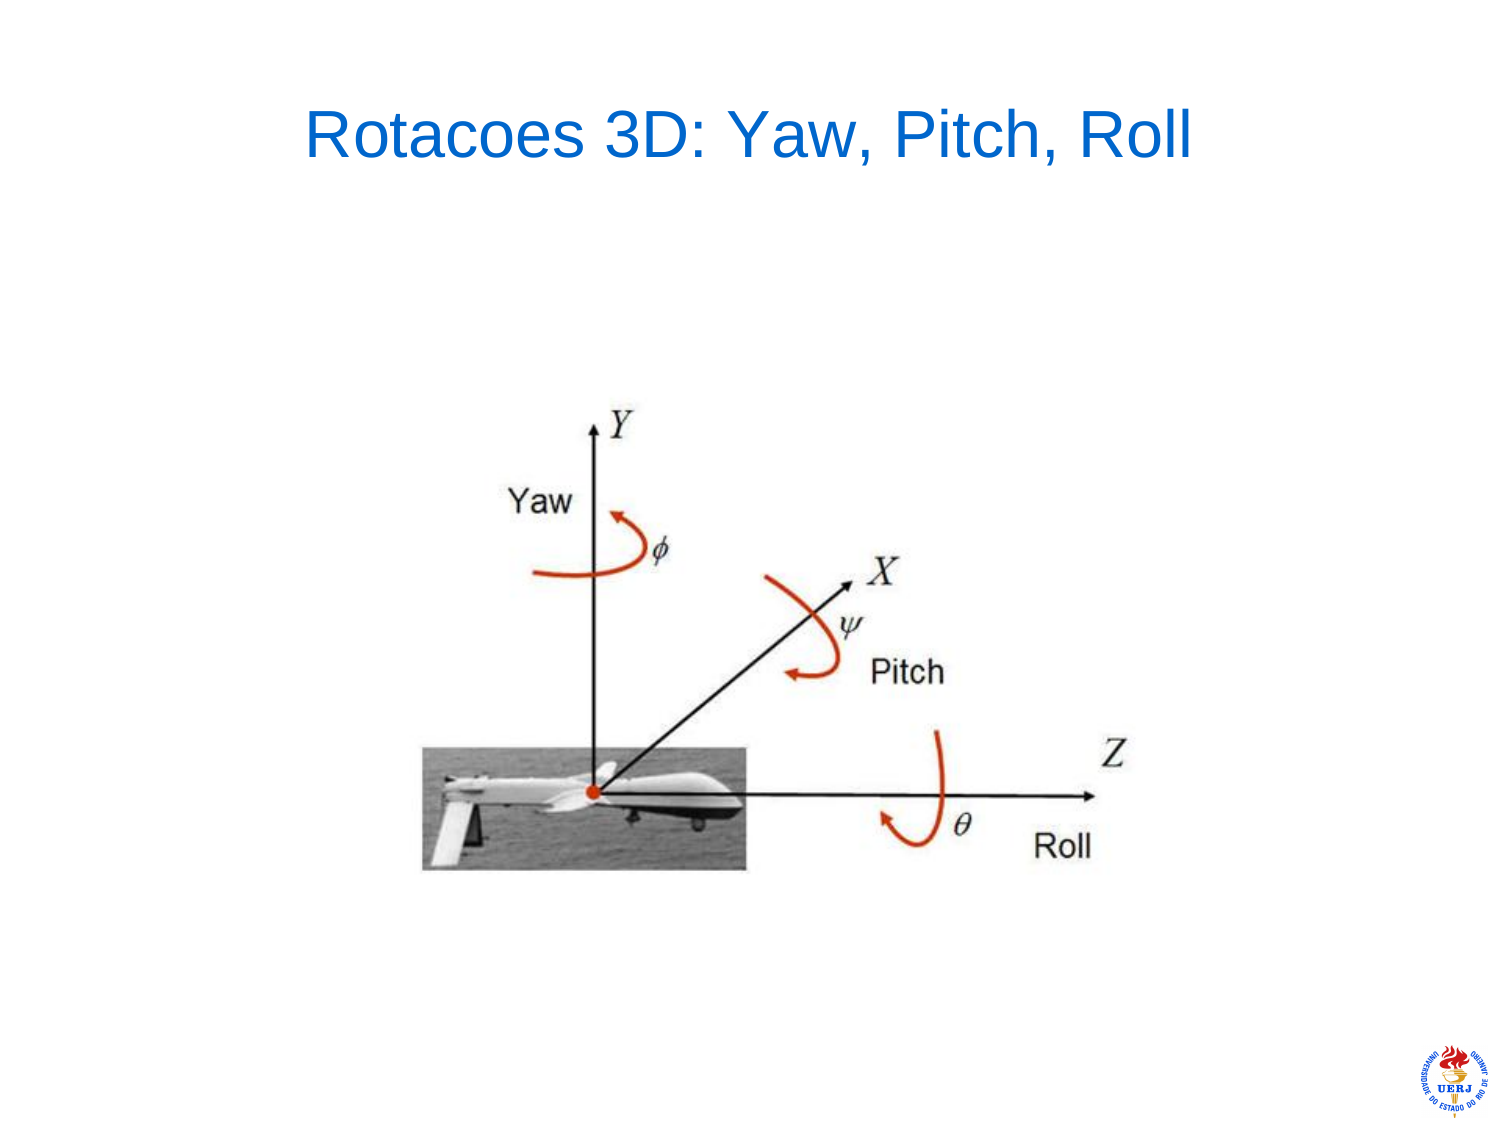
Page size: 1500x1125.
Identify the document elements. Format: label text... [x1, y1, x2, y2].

picture [1421, 1045, 1488, 1118]
title Rotacoes 3D: Yaw, Pitch, Roll [75, 45, 1424, 232]
picture [360, 373, 1142, 907]
